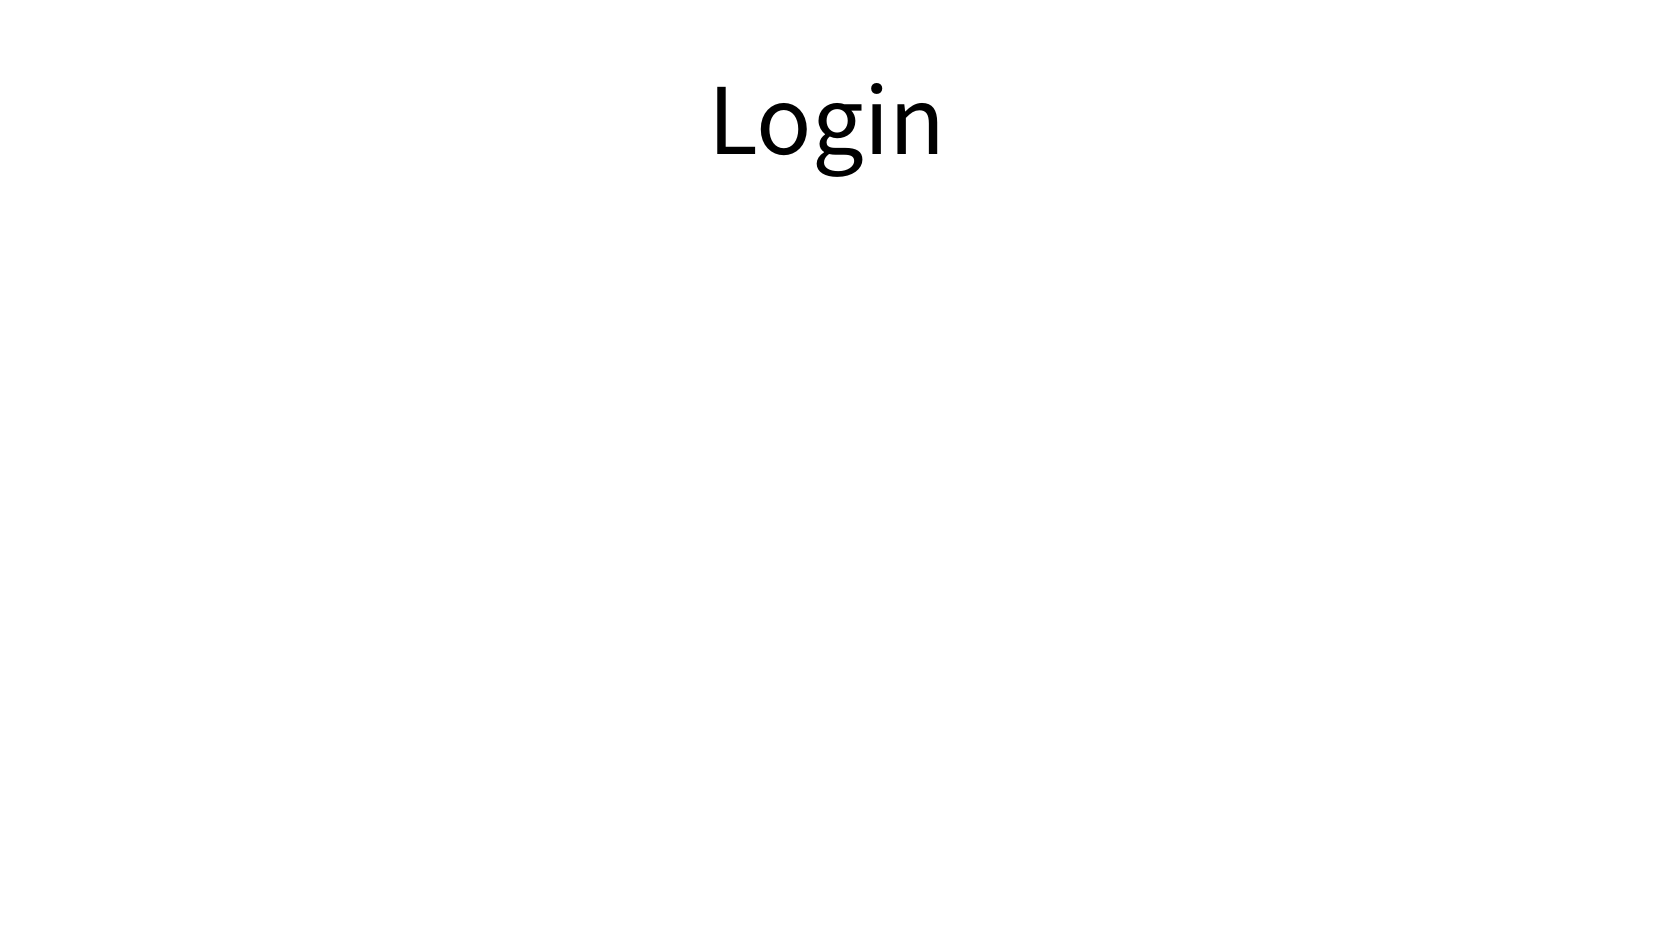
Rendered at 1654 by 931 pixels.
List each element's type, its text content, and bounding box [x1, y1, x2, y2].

title Login [82, 37, 1571, 193]
